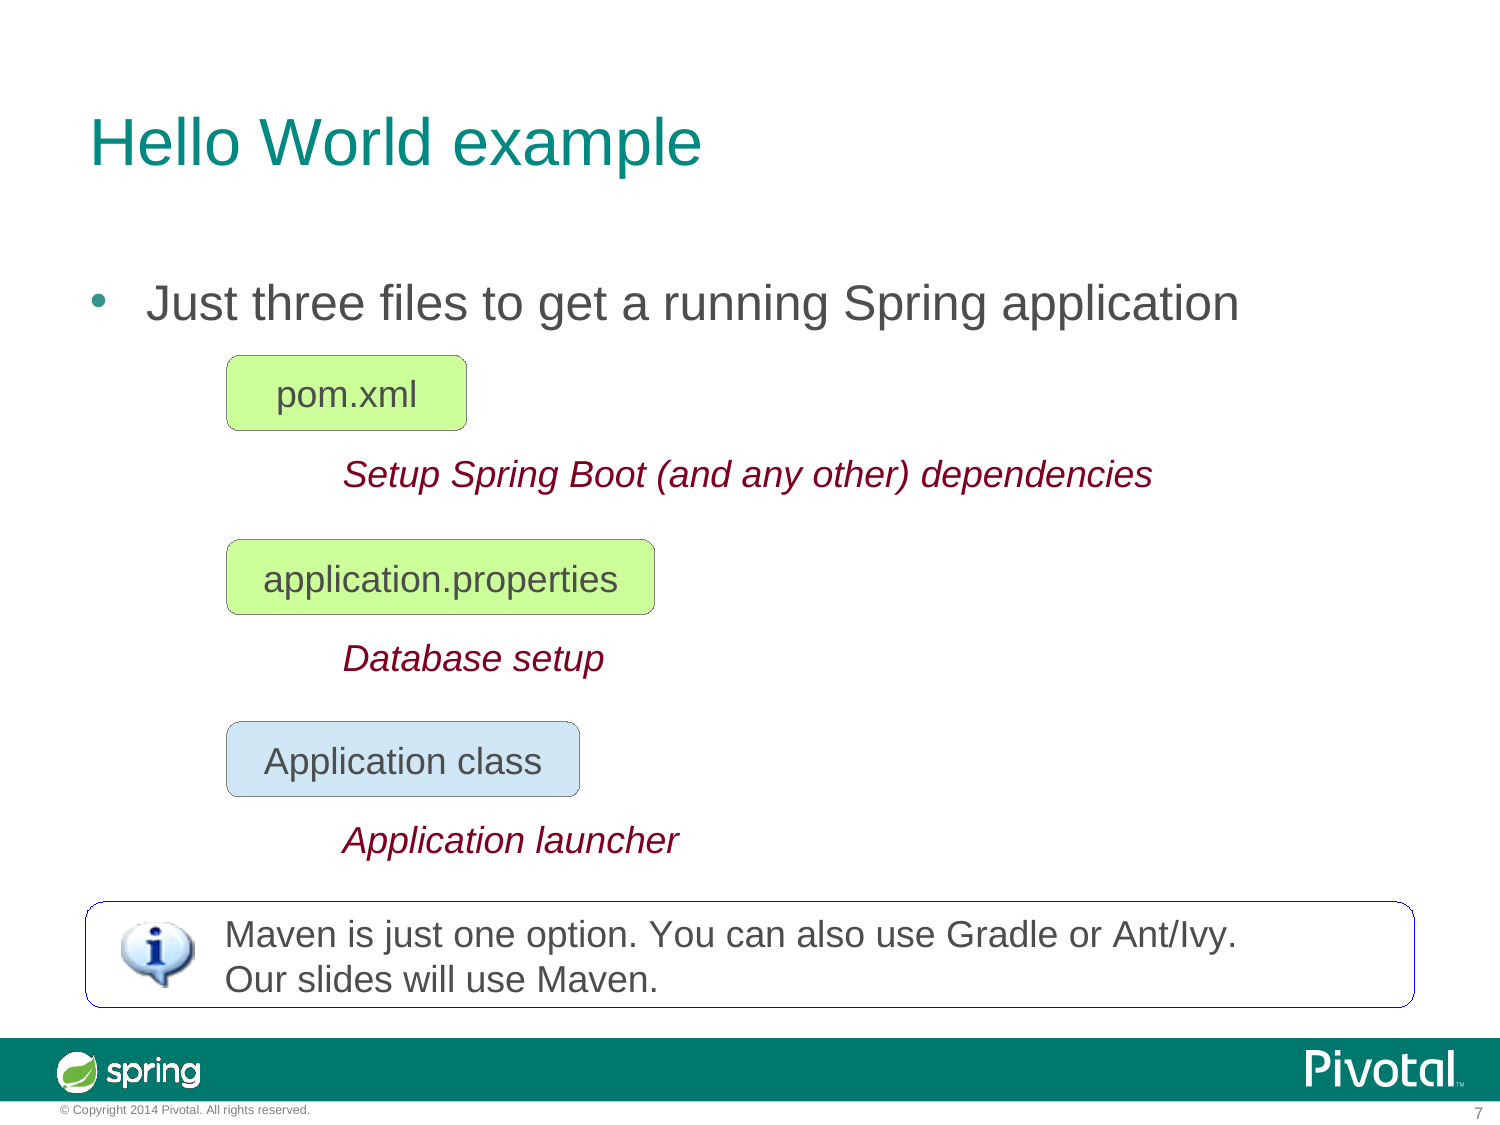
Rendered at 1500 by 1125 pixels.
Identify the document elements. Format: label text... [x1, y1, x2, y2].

text_box application.properties [226, 539, 655, 615]
text_box Application class [226, 721, 580, 797]
list Just three files to get a running Spring application [75, 262, 1426, 931]
picture [1306, 1050, 1464, 1087]
text_box pom.xml [226, 355, 467, 431]
text_box Database setup [327, 626, 941, 687]
text_box Maven is just one option. You can also use Gradle or Ant/Ivy. Our slides will use Maven. [86, 888, 1385, 1022]
picture [32, 1041, 210, 1103]
title Hello World example [75, 45, 1426, 233]
text_box [1385, 901, 1415, 1008]
text_box Setup Spring Boot (and any other) dependencies [327, 442, 1201, 505]
text_box Application launcher [327, 808, 941, 869]
